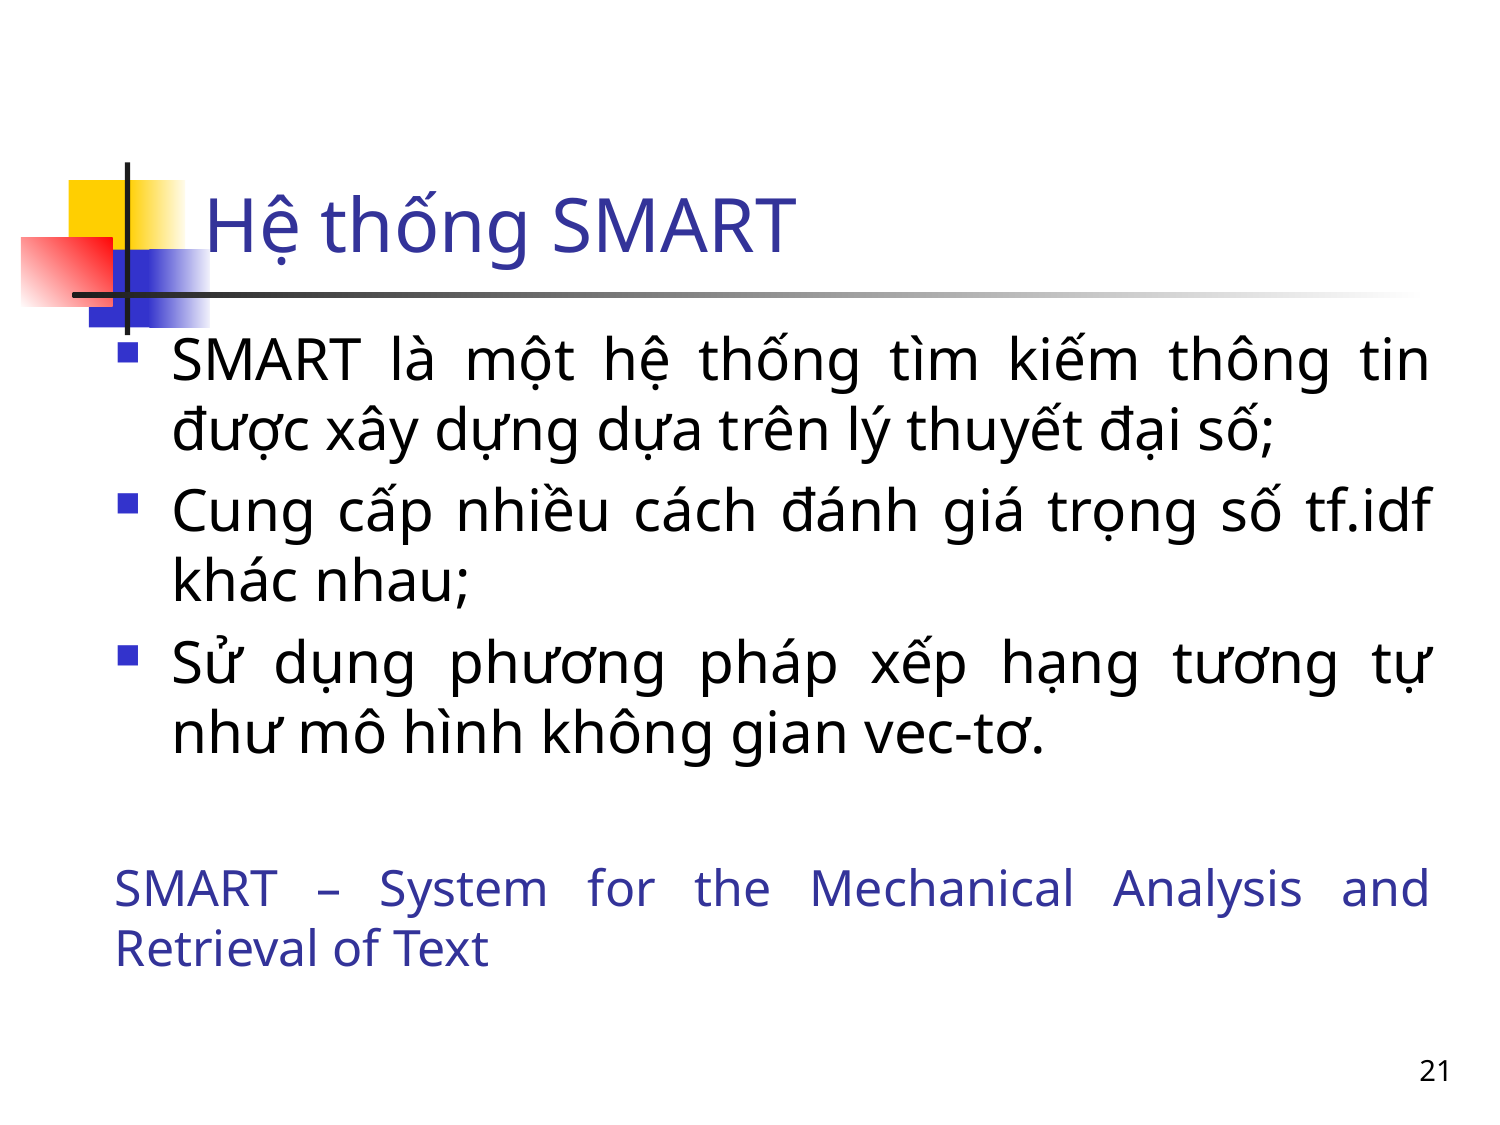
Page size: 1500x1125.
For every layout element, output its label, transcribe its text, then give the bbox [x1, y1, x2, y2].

title Hệ thống SMART [188, 35, 1468, 275]
text_box SMART là một hệ thống tìm kiếm thông tin được xây dựng dựa trên lý thuyết đại số; Cung cấp nhiều cách đánh giá trọng số tf.idf khác nhau; Sử dụng phương pháp xếp hạng tương tự như mô hình không gian vec-tơ. SMART – System for the Mechanical Analysis and Retrieval of Text [100, 314, 1447, 1078]
slide_number <number> [1155, 1024, 1468, 1100]
